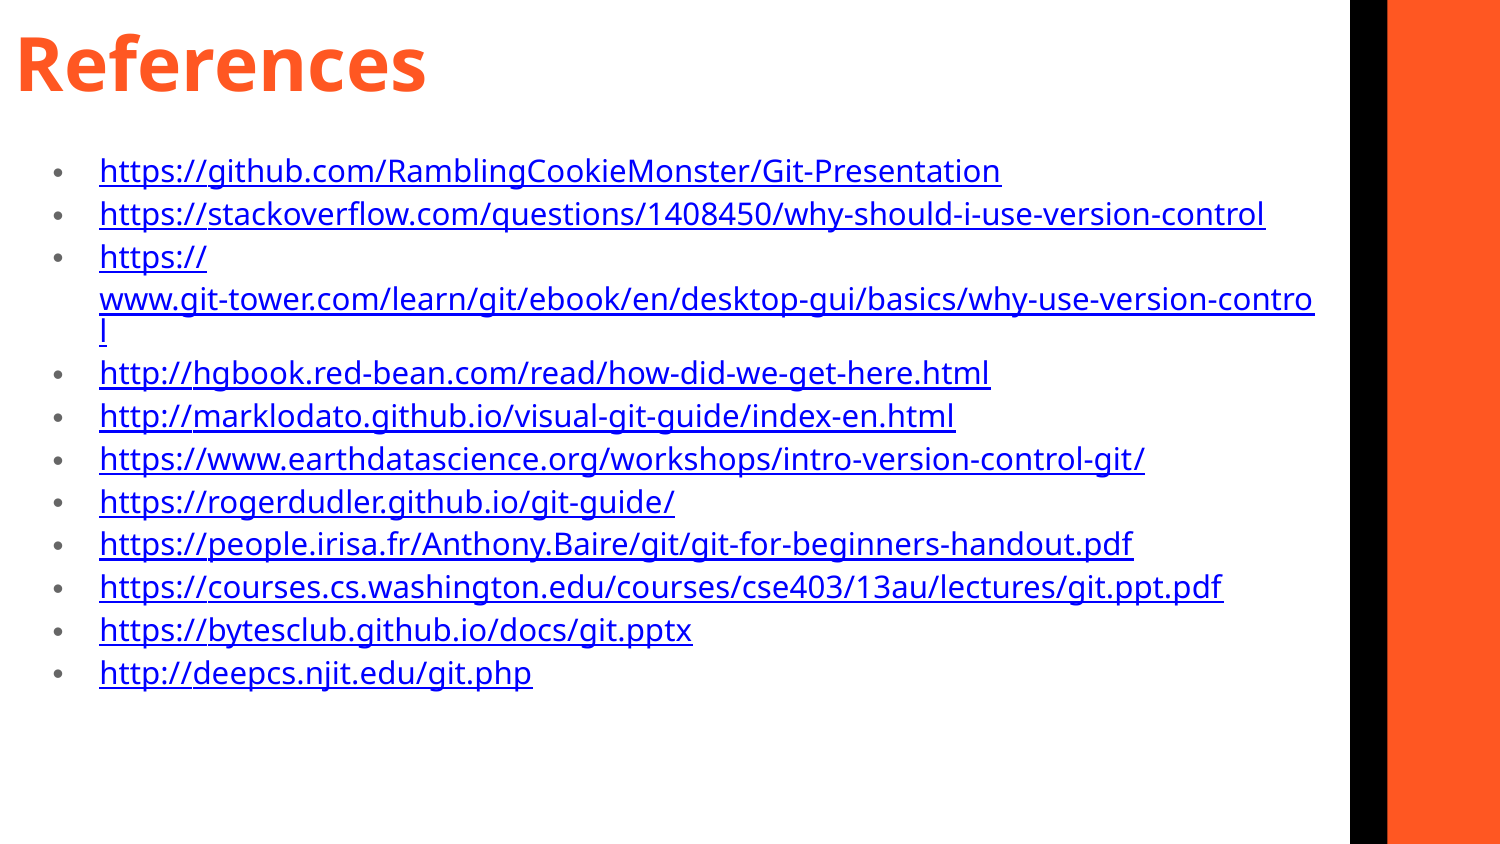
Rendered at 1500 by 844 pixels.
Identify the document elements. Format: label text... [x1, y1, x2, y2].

text_box References [0, 0, 744, 122]
text_box https://github.com/RamblingCookieMonster/Git-Presentation https://stackoverflow.com/questions/1408450/why-should-i-use-version-control https://www.git-tower.com/learn/git/ebook/en/desktop-gui/basics/why-use-version-control http://hgbook.red-bean.com/read/how-did-we-get-here.html http://marklodato.github.io/visual-git-guide/index-en.html https://www.earthdatascience.org/workshops/intro-version-control-git/ https://rogerdudler.github.io/git-guide/ https://people.irisa.fr/Anthony.Baire/git/git-for-beginners-handout.pdf https://courses.cs.washington.edu/courses/cse403/13au/lectures/git.ppt.pdf https://bytesclub.github.io/docs/git.pptx http://deepcs.njit.edu/git.php [37, 136, 1334, 830]
